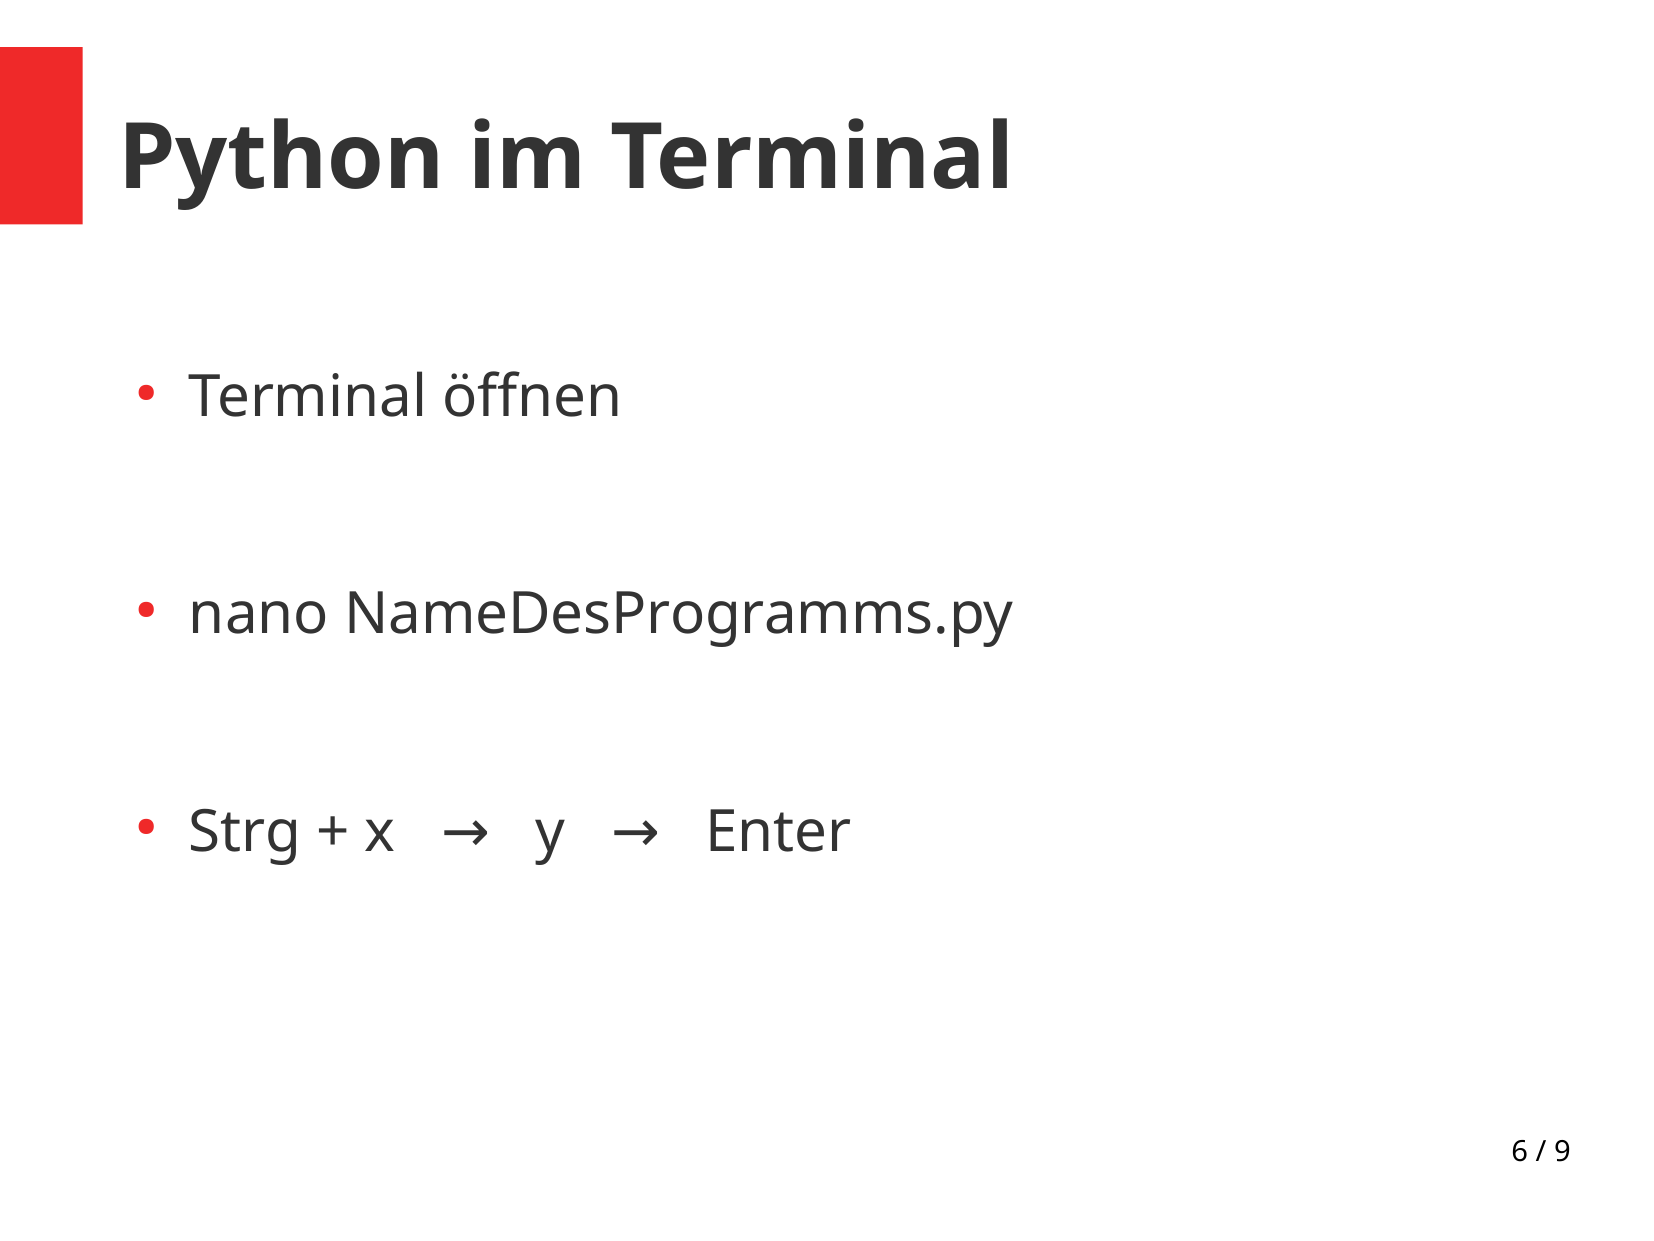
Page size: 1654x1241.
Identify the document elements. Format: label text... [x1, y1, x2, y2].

list Terminal öffnen nano NameDesProgramms.py Strg + x → y → Enter [118, 354, 1536, 1074]
title Python im Terminal [118, 49, 1571, 257]
